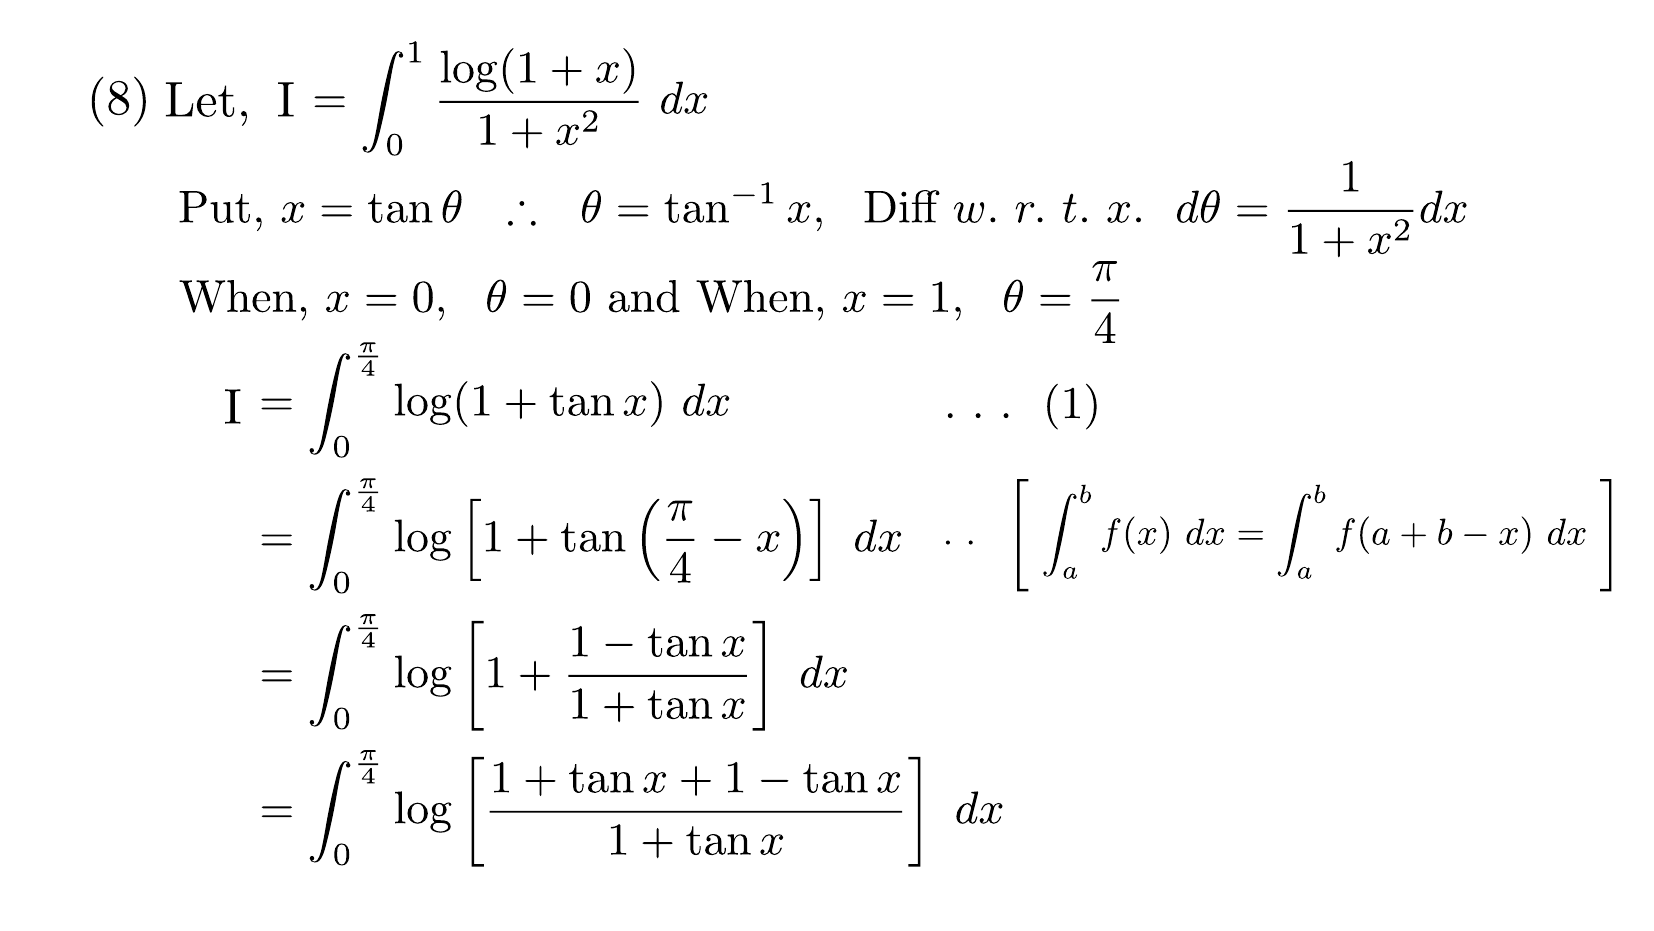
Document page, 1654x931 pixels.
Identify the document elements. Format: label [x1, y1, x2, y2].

text_box [278, 82, 294, 117]
text_box [179, 261, 1120, 343]
text_box [946, 383, 1097, 430]
text_box [314, 41, 708, 156]
text_box [225, 389, 241, 424]
text_box [179, 160, 1467, 258]
text_box [89, 76, 146, 127]
text_box [165, 82, 248, 126]
subtitle [59, 35, 1607, 898]
text_box [261, 478, 902, 594]
text_box [261, 614, 847, 731]
text_box [944, 479, 1612, 592]
text_box [261, 342, 730, 458]
text_box [261, 750, 1003, 867]
